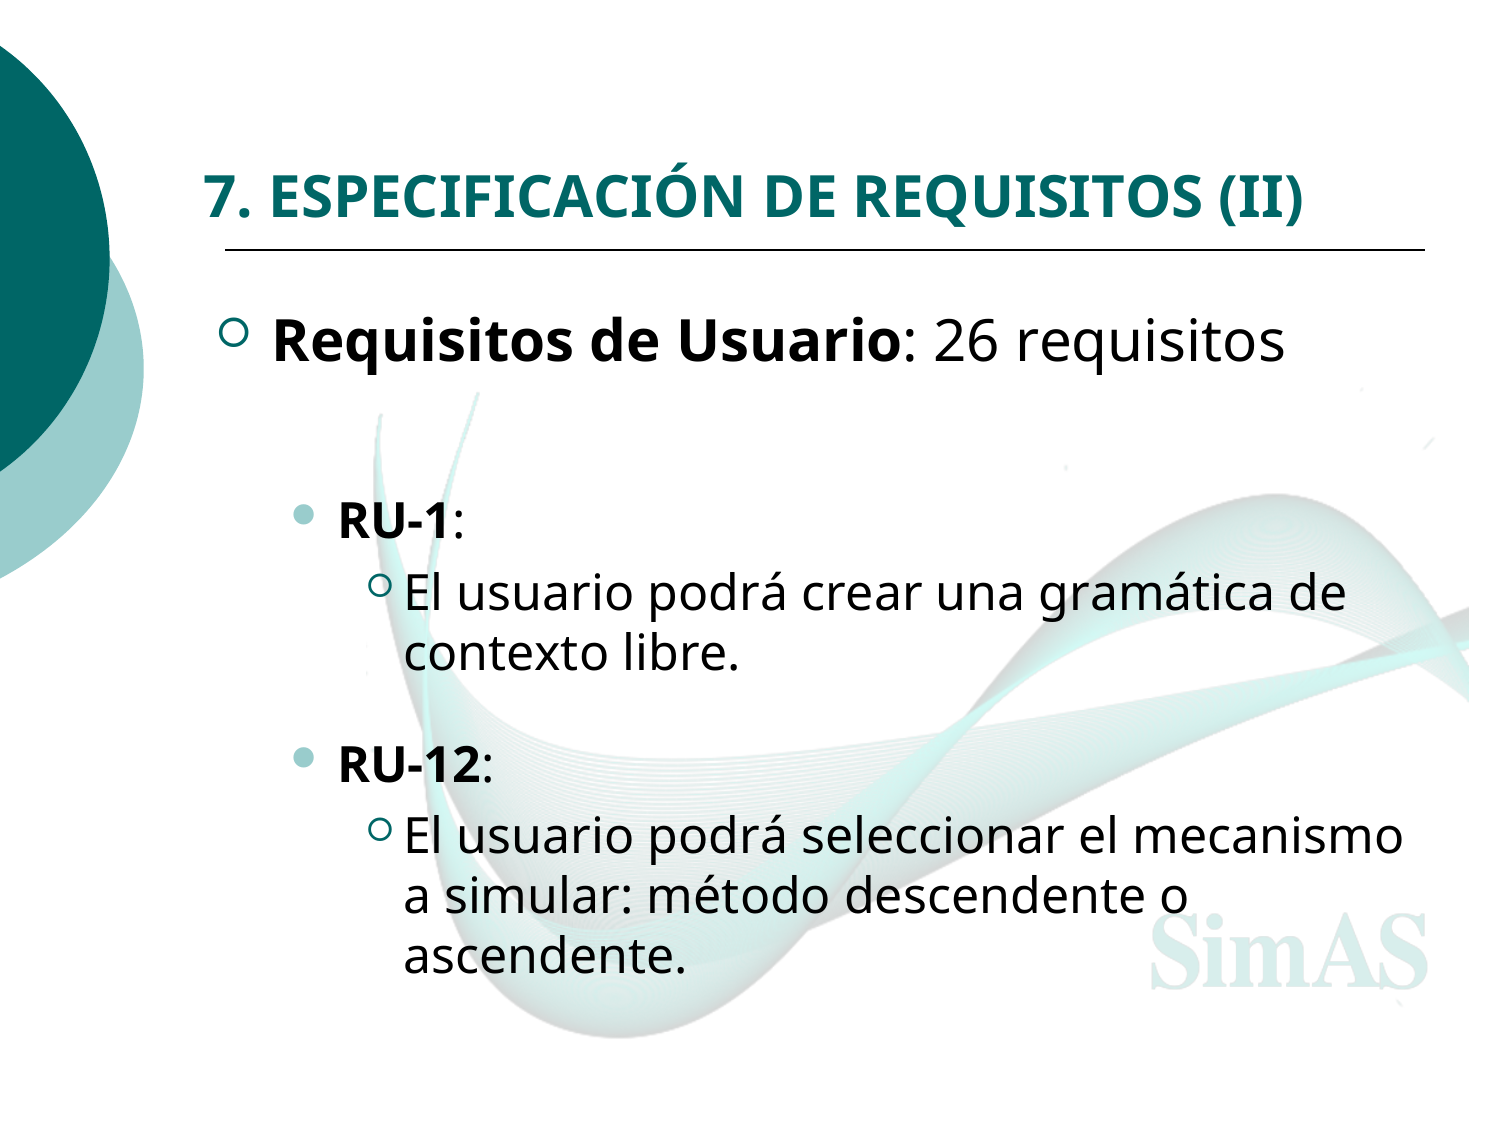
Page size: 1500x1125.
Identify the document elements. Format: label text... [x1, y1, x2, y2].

list Requisitos de Usuario: 26 requisitos RU-1: El usuario podrá crear una gramática de contexto libre. RU-12: El usuario podrá seleccionar el mecanismo a simular: método descendente o ascendente. [200, 295, 1430, 1125]
title 7. ESPECIFICACIÓN DE REQUISITOS (II) [188, 49, 1500, 237]
